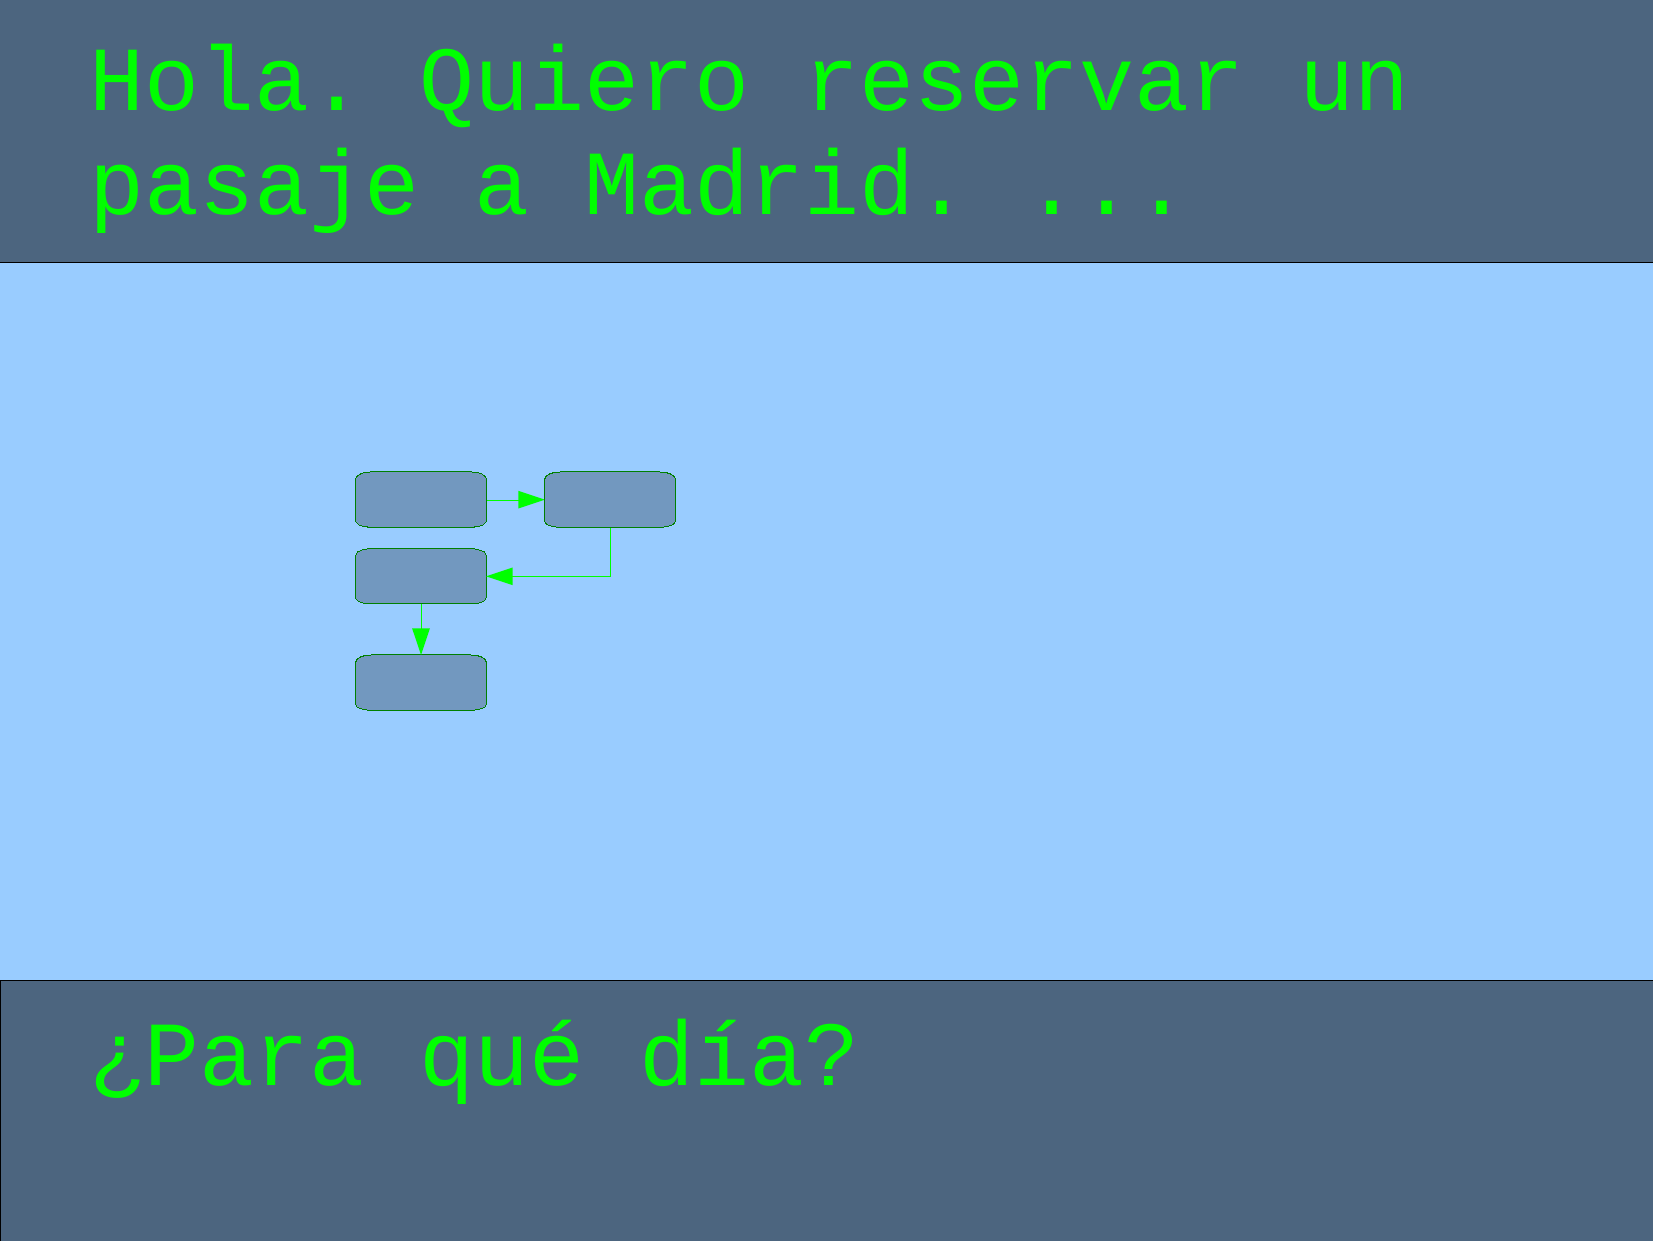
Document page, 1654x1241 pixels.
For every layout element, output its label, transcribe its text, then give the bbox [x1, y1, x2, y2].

text_box ¿Para qué día? [75, 1001, 875, 1121]
text_box [355, 654, 487, 711]
text_box [544, 471, 676, 528]
text_box [0, 980, 1653, 1241]
text_box [355, 548, 487, 604]
text_box Hola. Quiero reservar un pasaje a Madrid. ... [75, 26, 1425, 250]
text_box [0, 0, 1653, 263]
text_box [355, 471, 487, 528]
